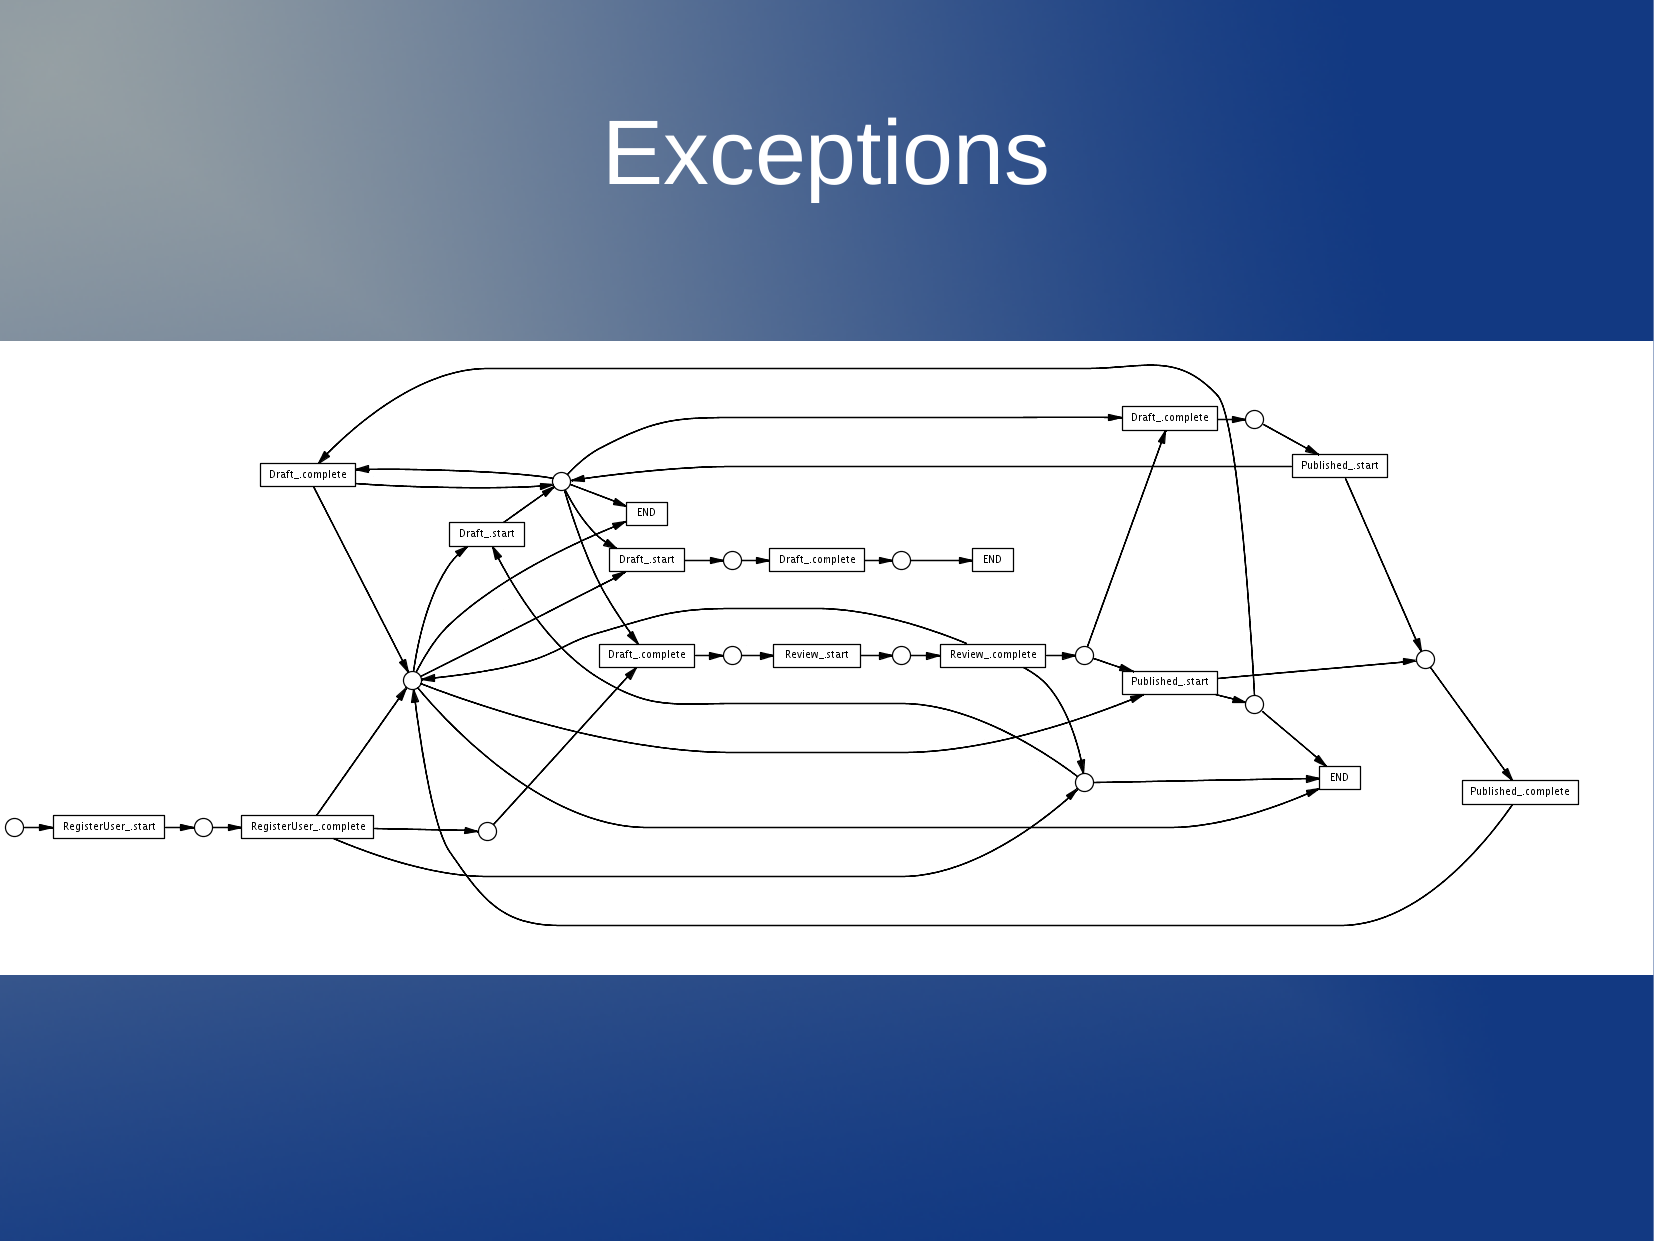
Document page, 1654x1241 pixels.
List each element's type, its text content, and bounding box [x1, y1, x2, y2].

title Exceptions [82, 49, 1571, 257]
picture [0, 0, 1654, 1241]
